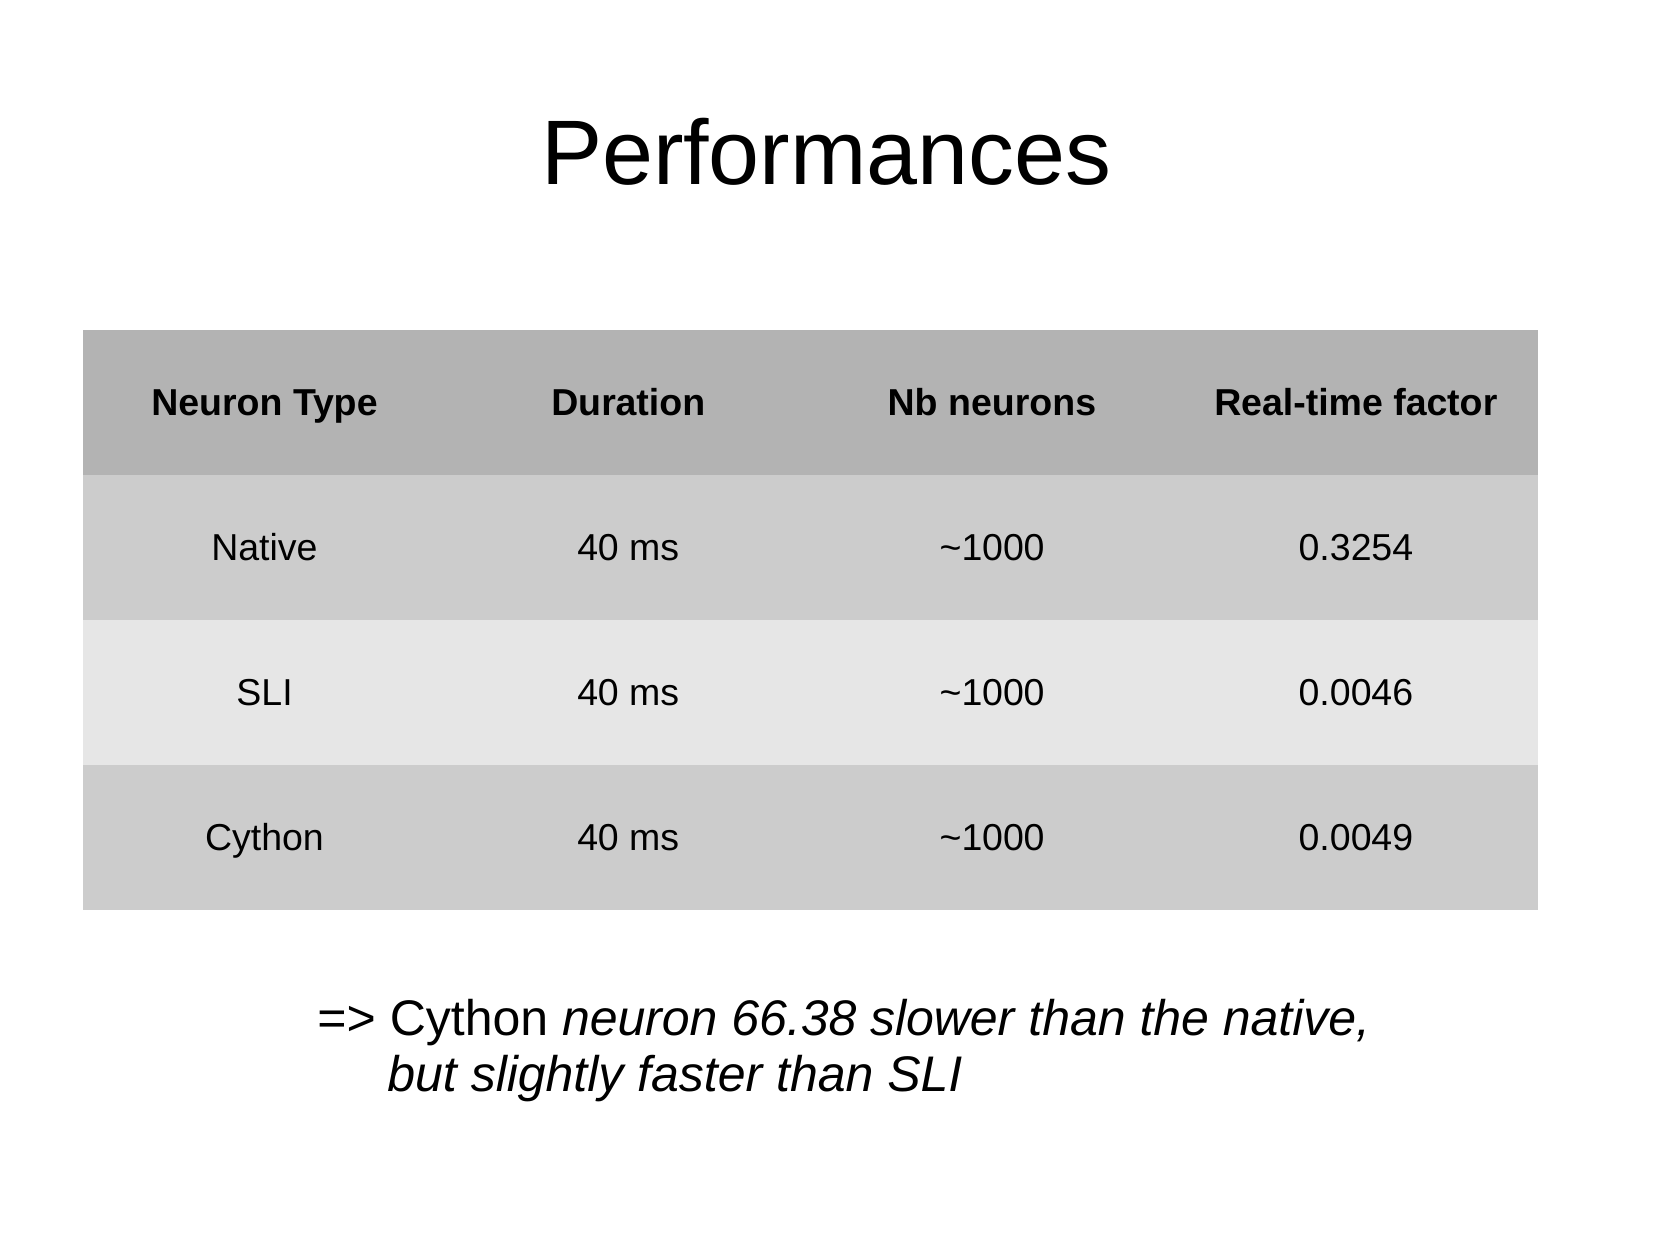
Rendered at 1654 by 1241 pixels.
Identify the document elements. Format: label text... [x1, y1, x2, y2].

table_cell ~1000 [810, 620, 1174, 765]
table_cell ~1000 [810, 475, 1174, 620]
table_header Duration [446, 330, 810, 475]
title Performances [82, 49, 1571, 257]
table_cell 40 ms [446, 620, 810, 765]
table_cell 40 ms [446, 765, 810, 910]
table_cell 0.0046 [1174, 620, 1538, 765]
text_box => Cython neuron 66.38 slower than the native, but slightly faster than SLI [264, 990, 1390, 1156]
table_cell 40 ms [446, 475, 810, 620]
table_header Real-time factor [1174, 330, 1538, 475]
table_cell SLI [83, 620, 446, 765]
table_cell 0.0049 [1174, 765, 1538, 910]
table_cell Cython [83, 765, 446, 910]
table_cell Native [83, 475, 446, 620]
table_header Nb neurons [810, 330, 1174, 475]
table_header Neuron Type [83, 330, 446, 475]
table_cell 0.3254 [1174, 475, 1538, 620]
table_cell ~1000 [810, 765, 1174, 910]
